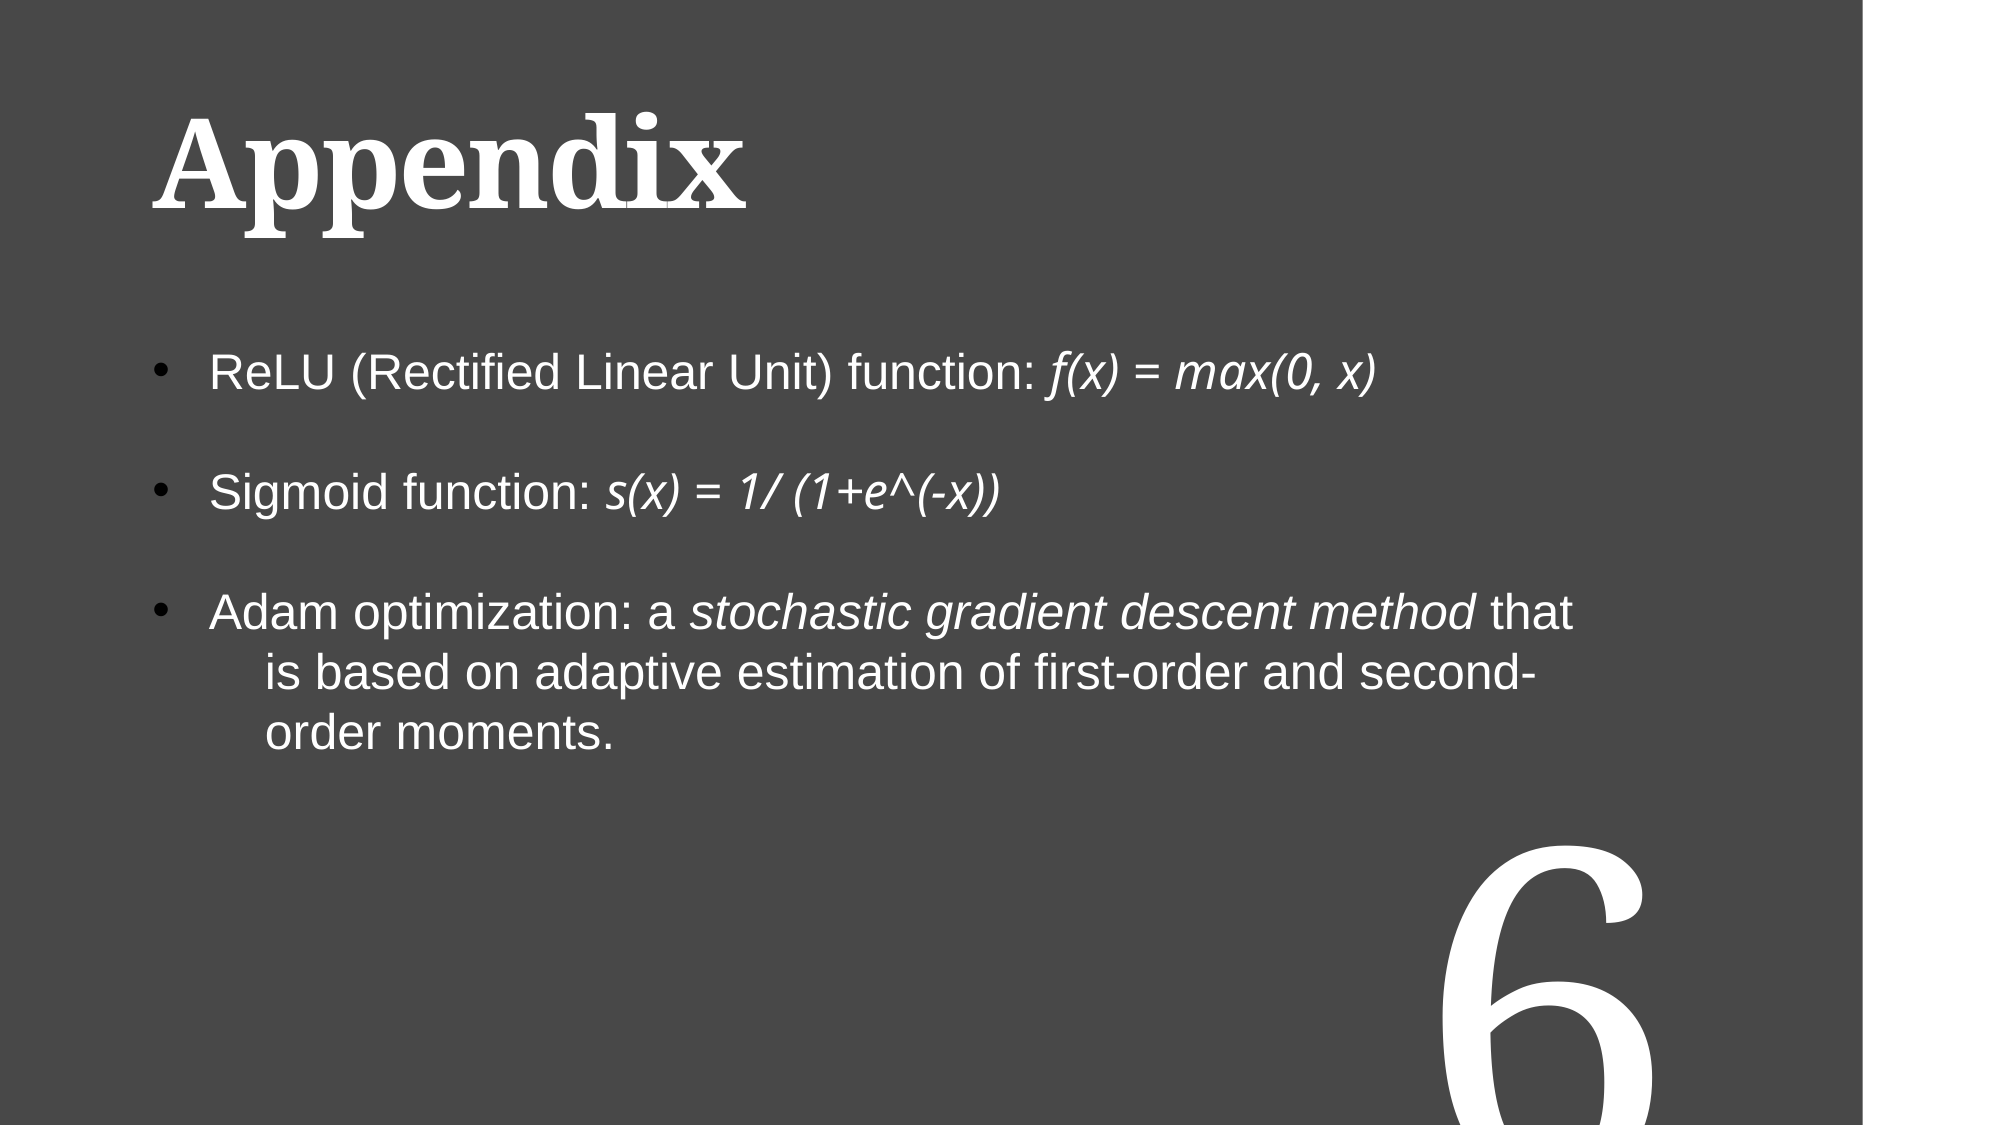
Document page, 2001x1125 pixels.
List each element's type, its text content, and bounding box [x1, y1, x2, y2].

text_box ReLU (Rectified Linear Unit) function: f(x) = max(0, x) Sigmoid function: s(x) = 1/ (1+e^(-x)) Adam optimization: a stochastic gradient descent method that is based on adaptive estimation of first-order and second-order moments. [137, 332, 1612, 772]
title Appendix [137, 59, 1390, 278]
list 6 [1399, 854, 1808, 1125]
